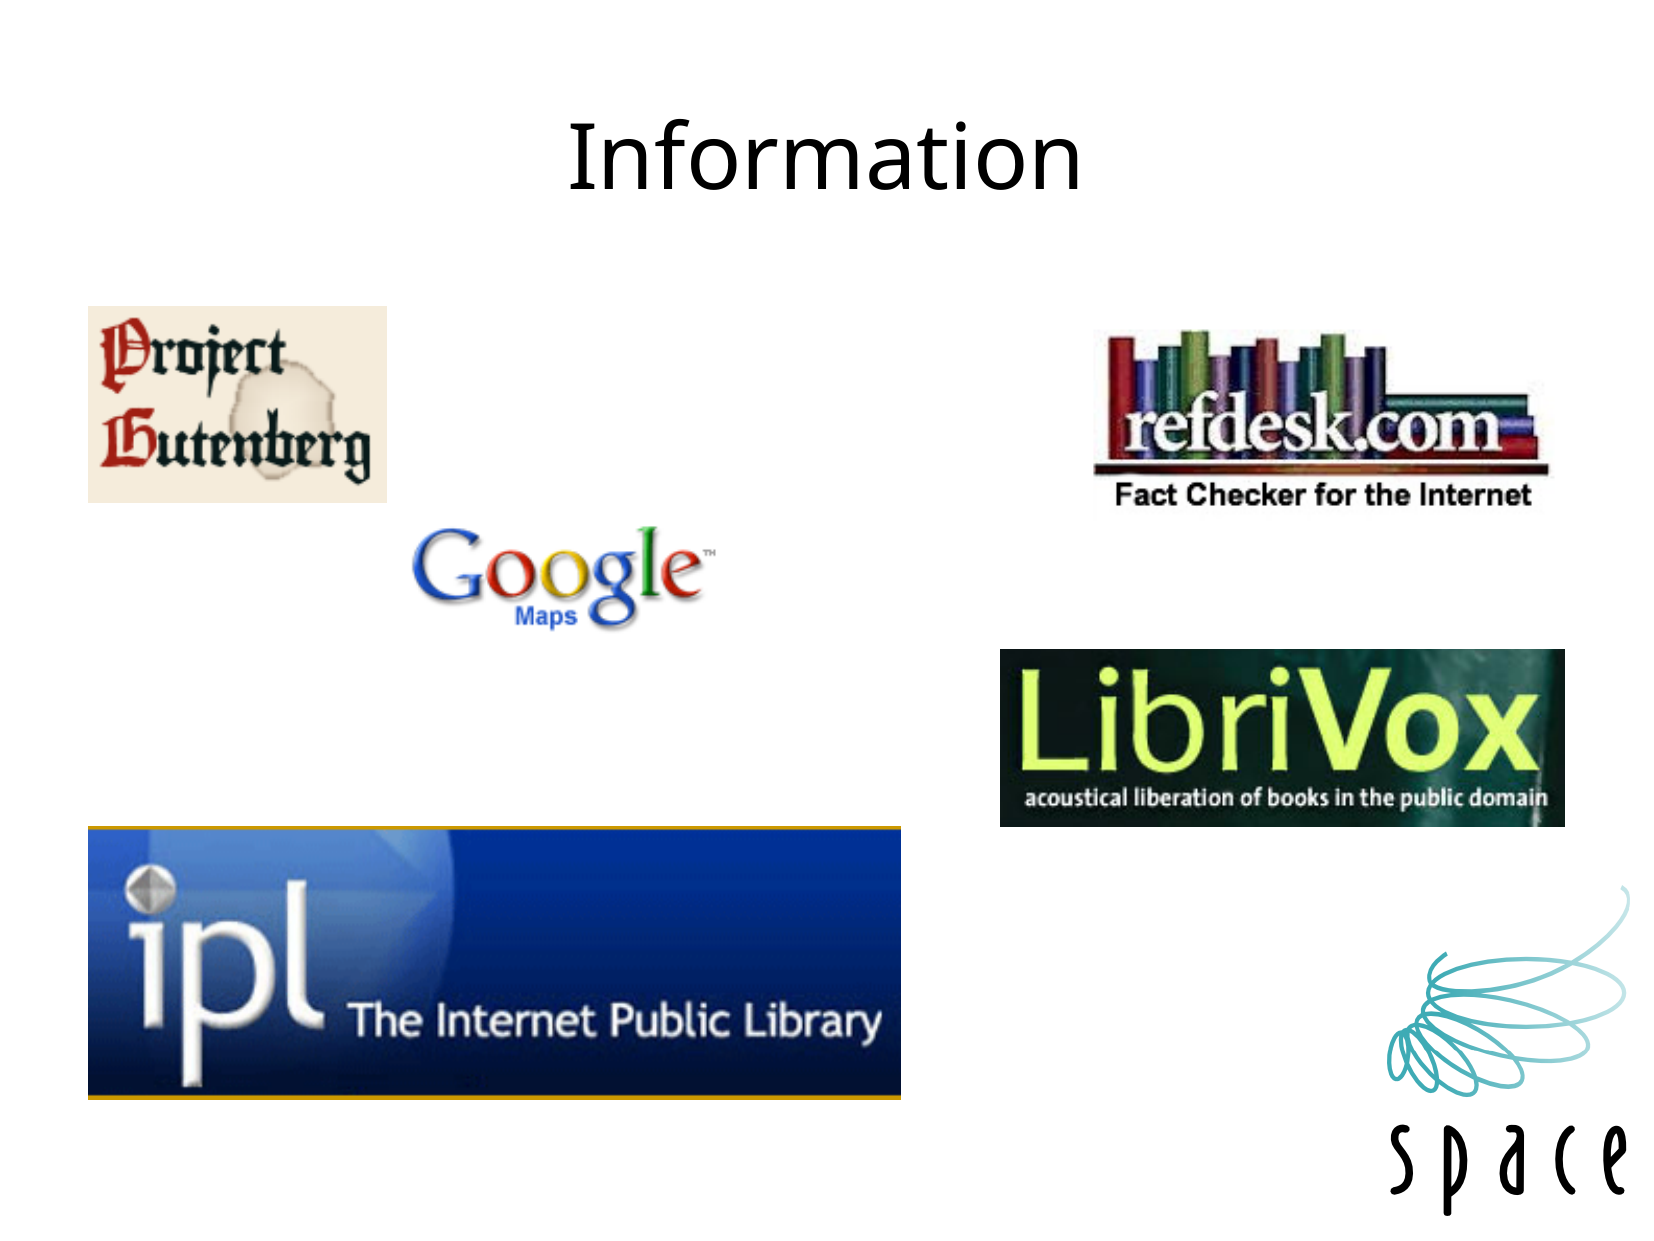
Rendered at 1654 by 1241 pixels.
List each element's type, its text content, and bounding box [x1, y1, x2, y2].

picture [88, 306, 387, 503]
picture [1092, 324, 1557, 529]
picture [394, 502, 739, 642]
picture [1387, 885, 1630, 1216]
picture [1000, 649, 1565, 827]
title Information [82, 56, 1571, 249]
picture [88, 826, 901, 1100]
